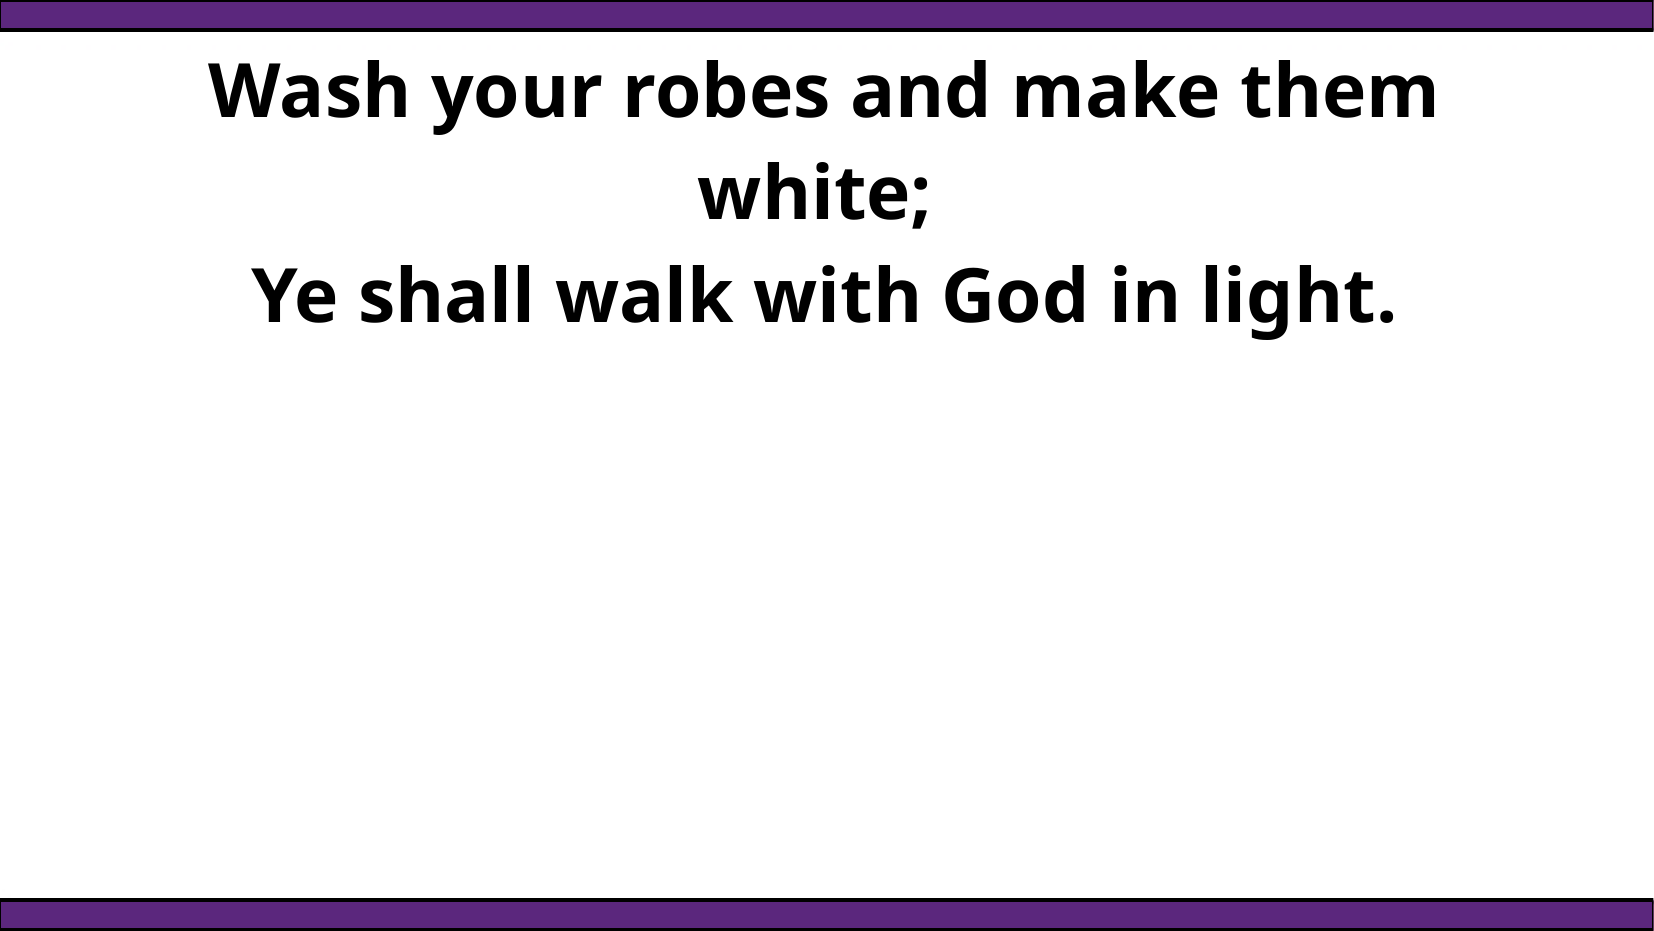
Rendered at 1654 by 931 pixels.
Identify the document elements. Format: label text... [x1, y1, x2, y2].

text_box Wash your robes and make them white; Ye shall walk with God in light. [75, 30, 1576, 256]
text_box [0, 900, 1654, 931]
text_box [0, 0, 1654, 31]
text_box [105, 256, 1531, 348]
picture [0, 31, 1654, 900]
